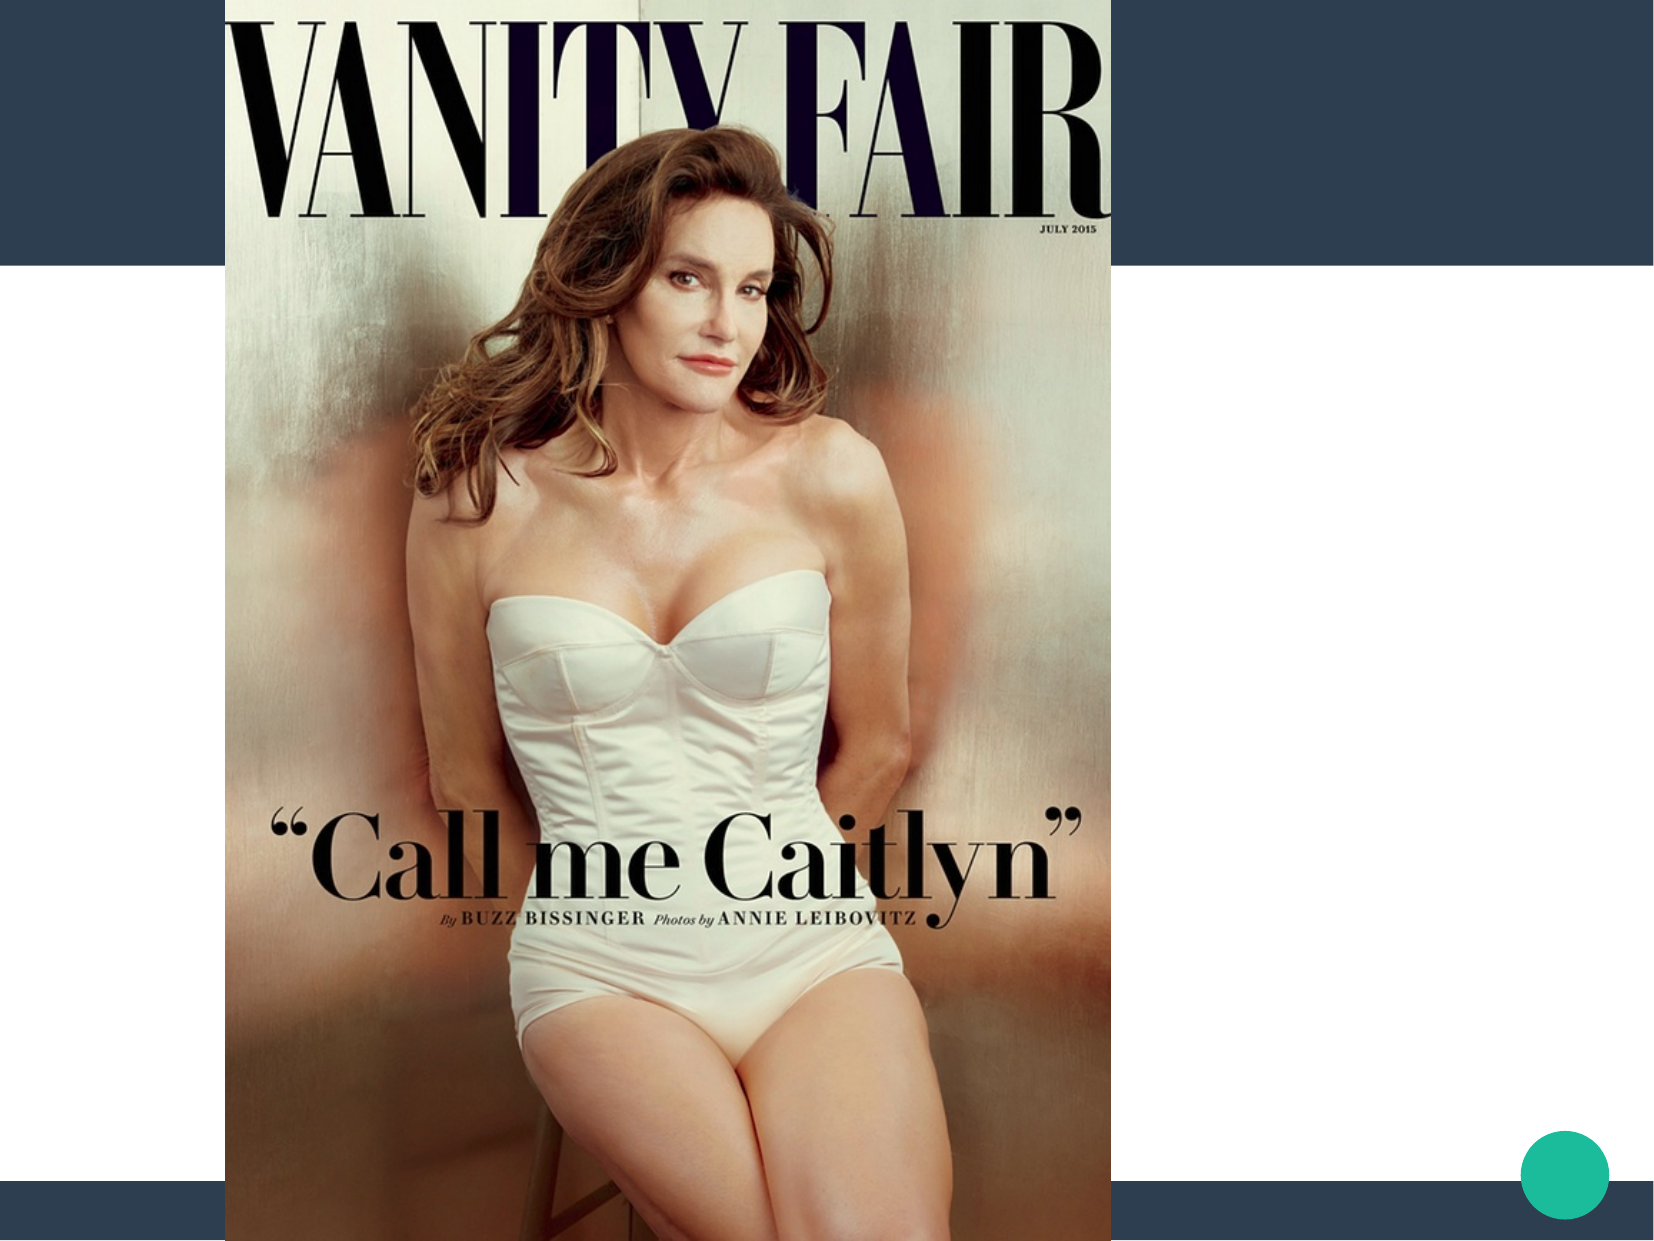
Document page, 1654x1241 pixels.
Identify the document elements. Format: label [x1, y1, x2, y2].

picture [225, 0, 1111, 1241]
